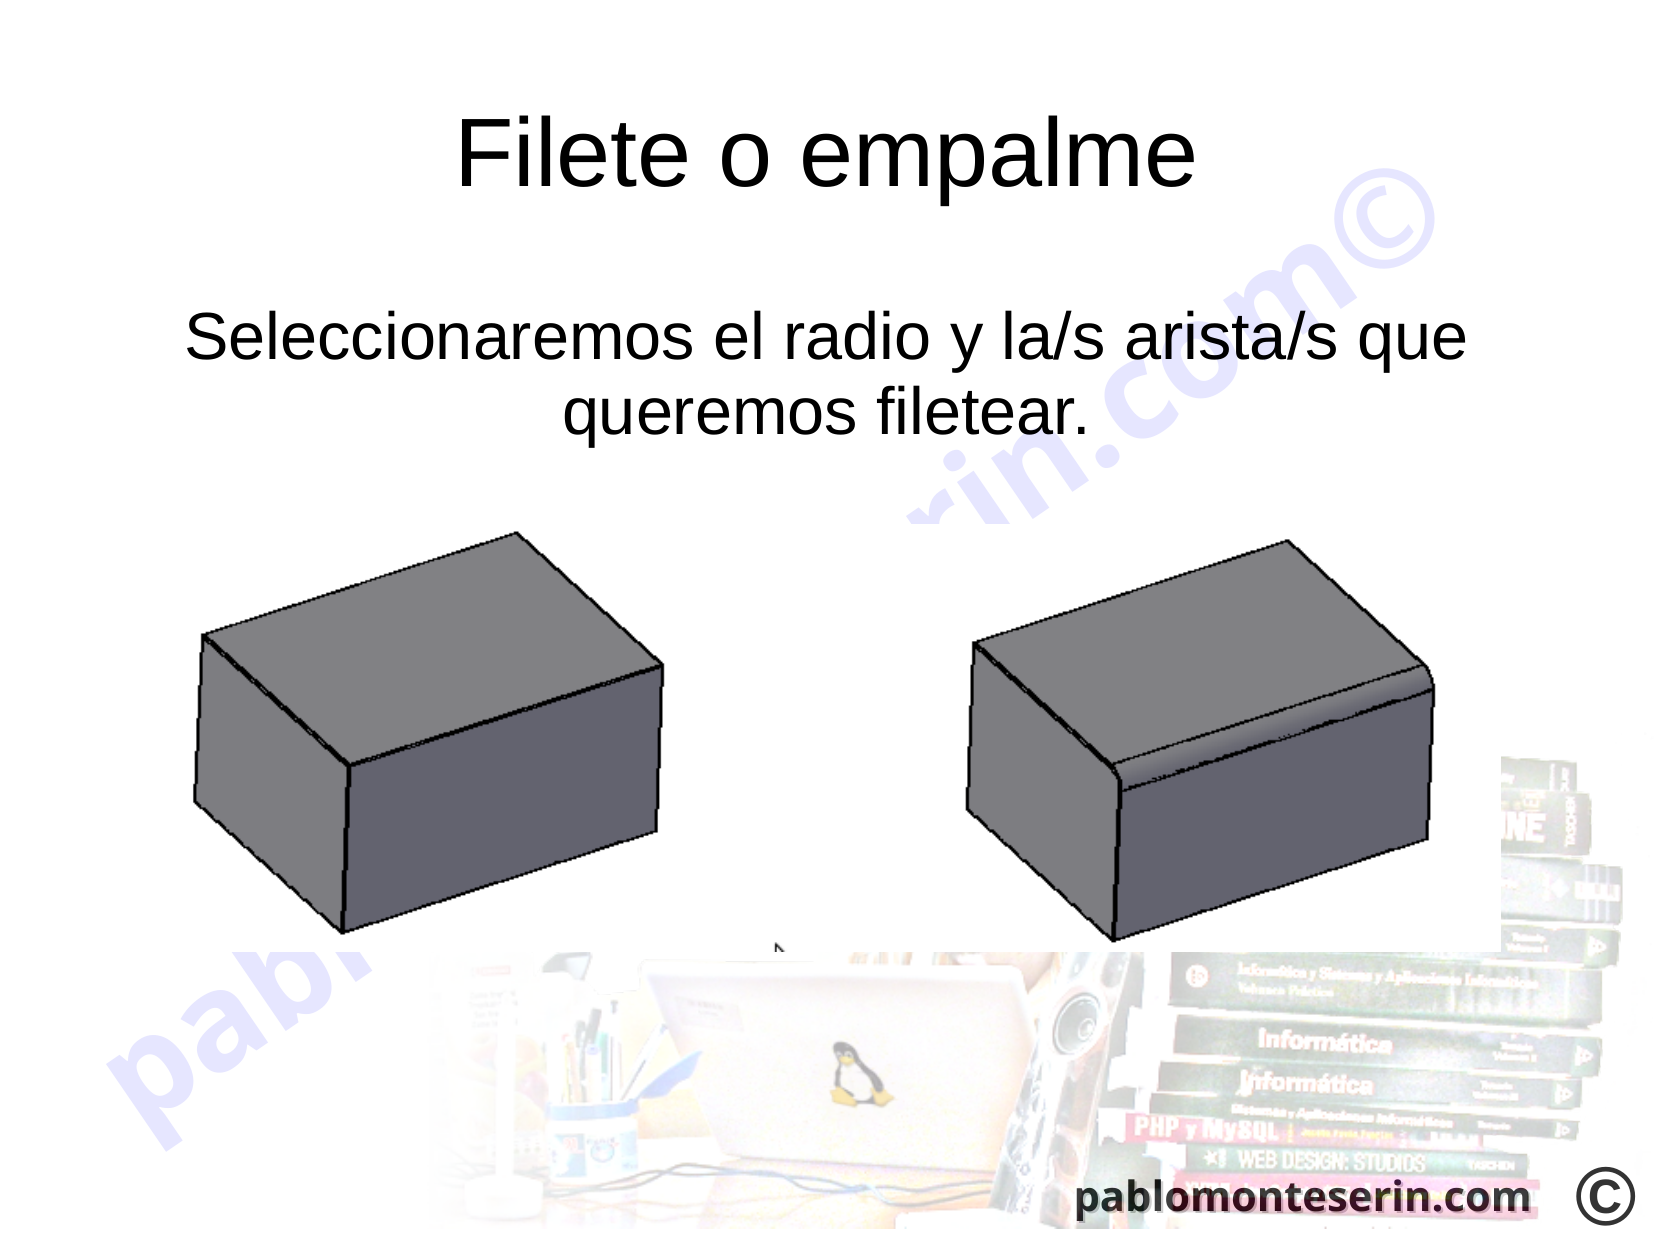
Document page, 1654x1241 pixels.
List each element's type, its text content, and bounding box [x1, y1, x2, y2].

title Filete o empalme [82, 49, 1571, 257]
picture [156, 524, 1654, 1229]
subtitle Seleccionaremos el radio y la/s arista/s que queremos filetear. [82, 297, 1571, 451]
